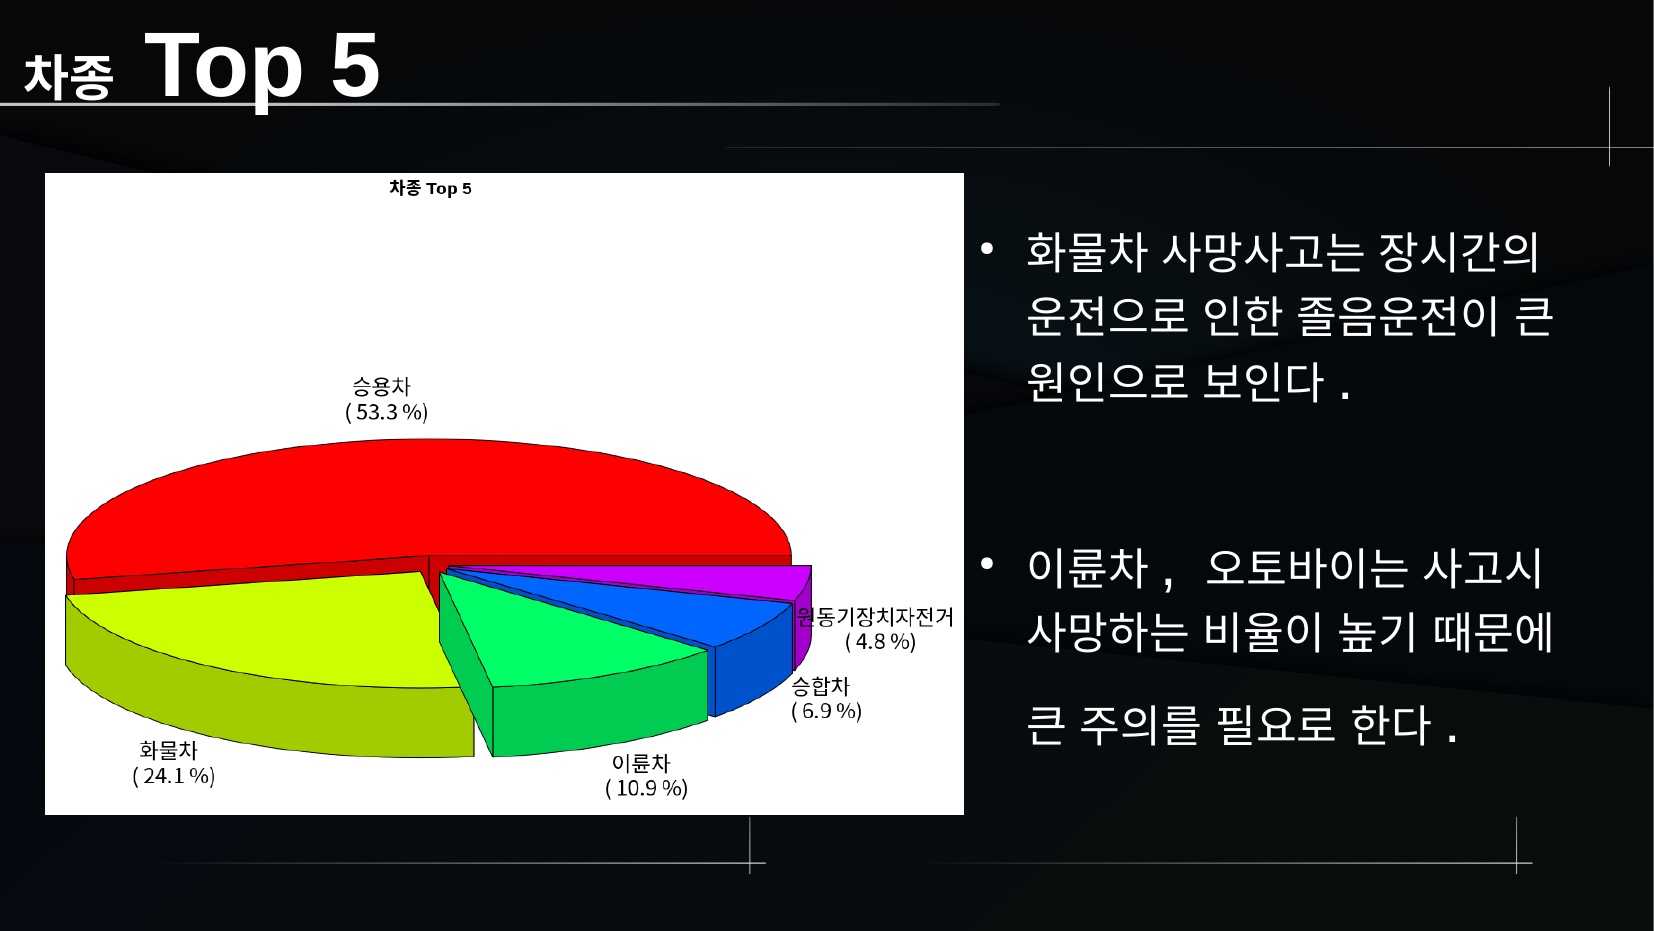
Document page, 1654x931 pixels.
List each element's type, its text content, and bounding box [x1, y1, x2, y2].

picture [0, 0, 1654, 931]
list 화물차 사망사고는 장시간의 운전으로 인한 졸음운전이 큰 원인으로 보인다. 이륜차, 오토바이는 사고시 사망하는 비율이 높기 때문에 큰 주의를 필요로 한다. [964, 217, 1654, 758]
title 차종 Top 5 [23, 11, 1589, 119]
